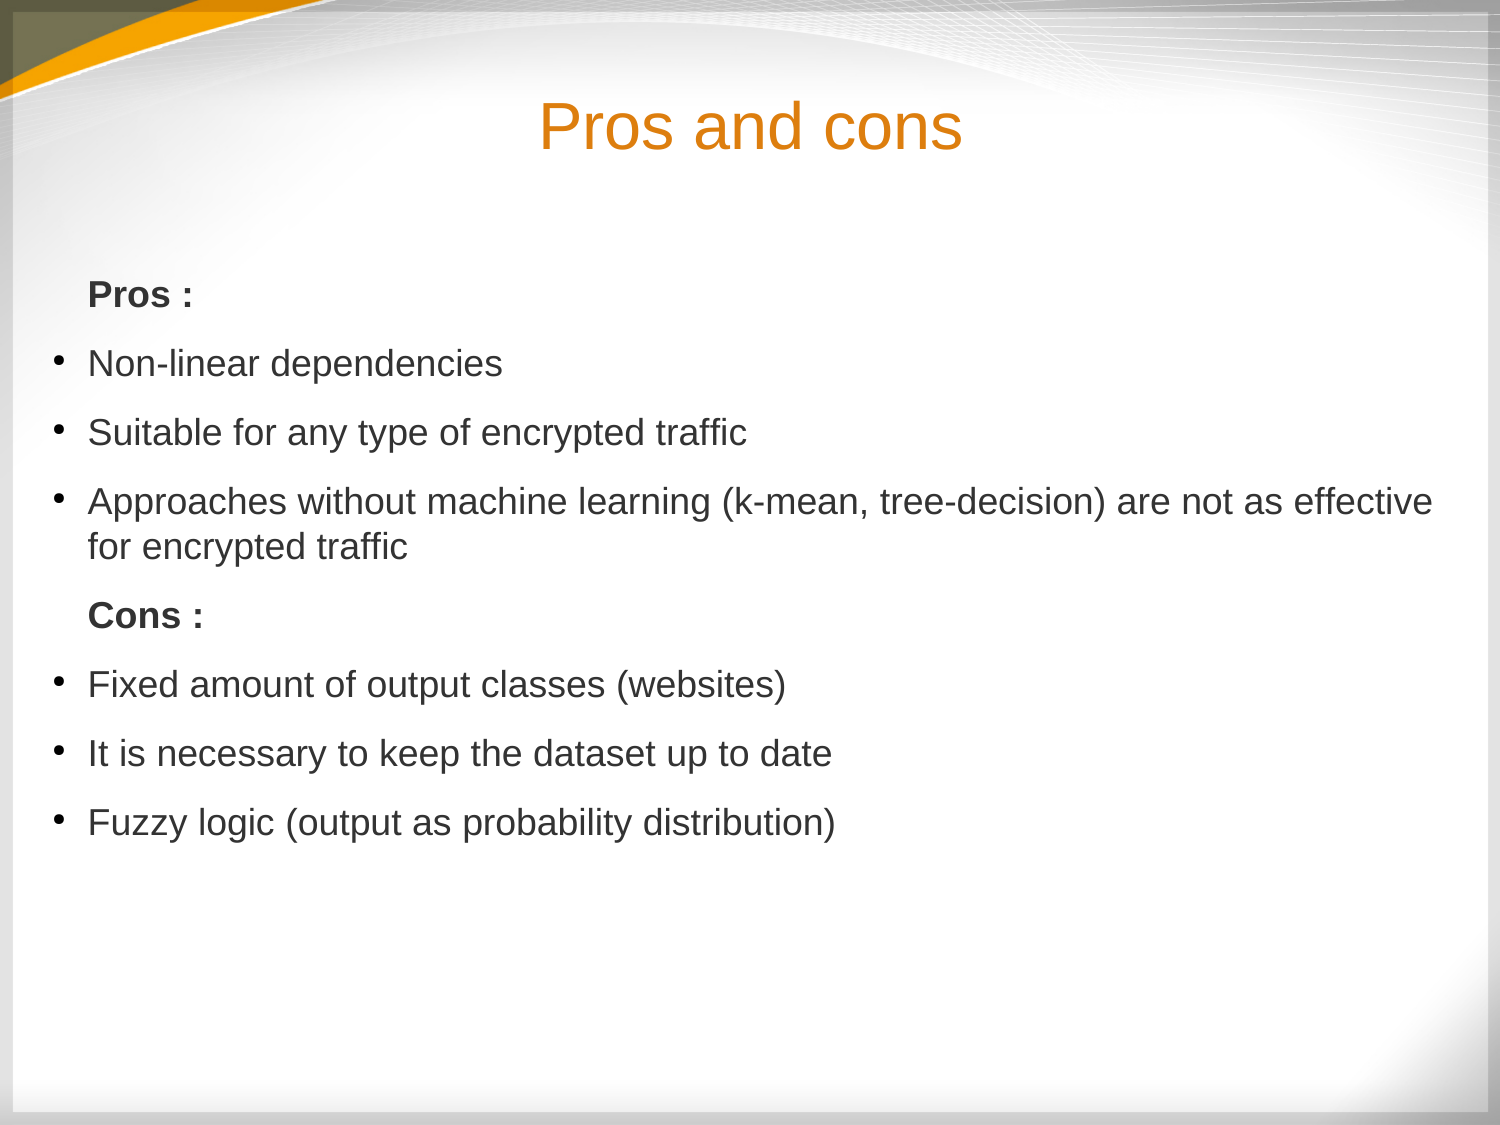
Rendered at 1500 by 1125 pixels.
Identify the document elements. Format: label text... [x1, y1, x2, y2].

picture [0, 0, 1500, 1125]
text_box Pros and cons [523, 74, 980, 171]
text_box Pros : Non-linear dependencies Suitable for any type of encrypted traffic Approaches without machine learning (k-mean, tree-decision) are not as effective for encrypted traffic Cons : Fixed amount of output classes (websites) It is necessary to keep the dataset up to date Fuzzy logic (output as probability distribution) [37, 262, 1471, 989]
